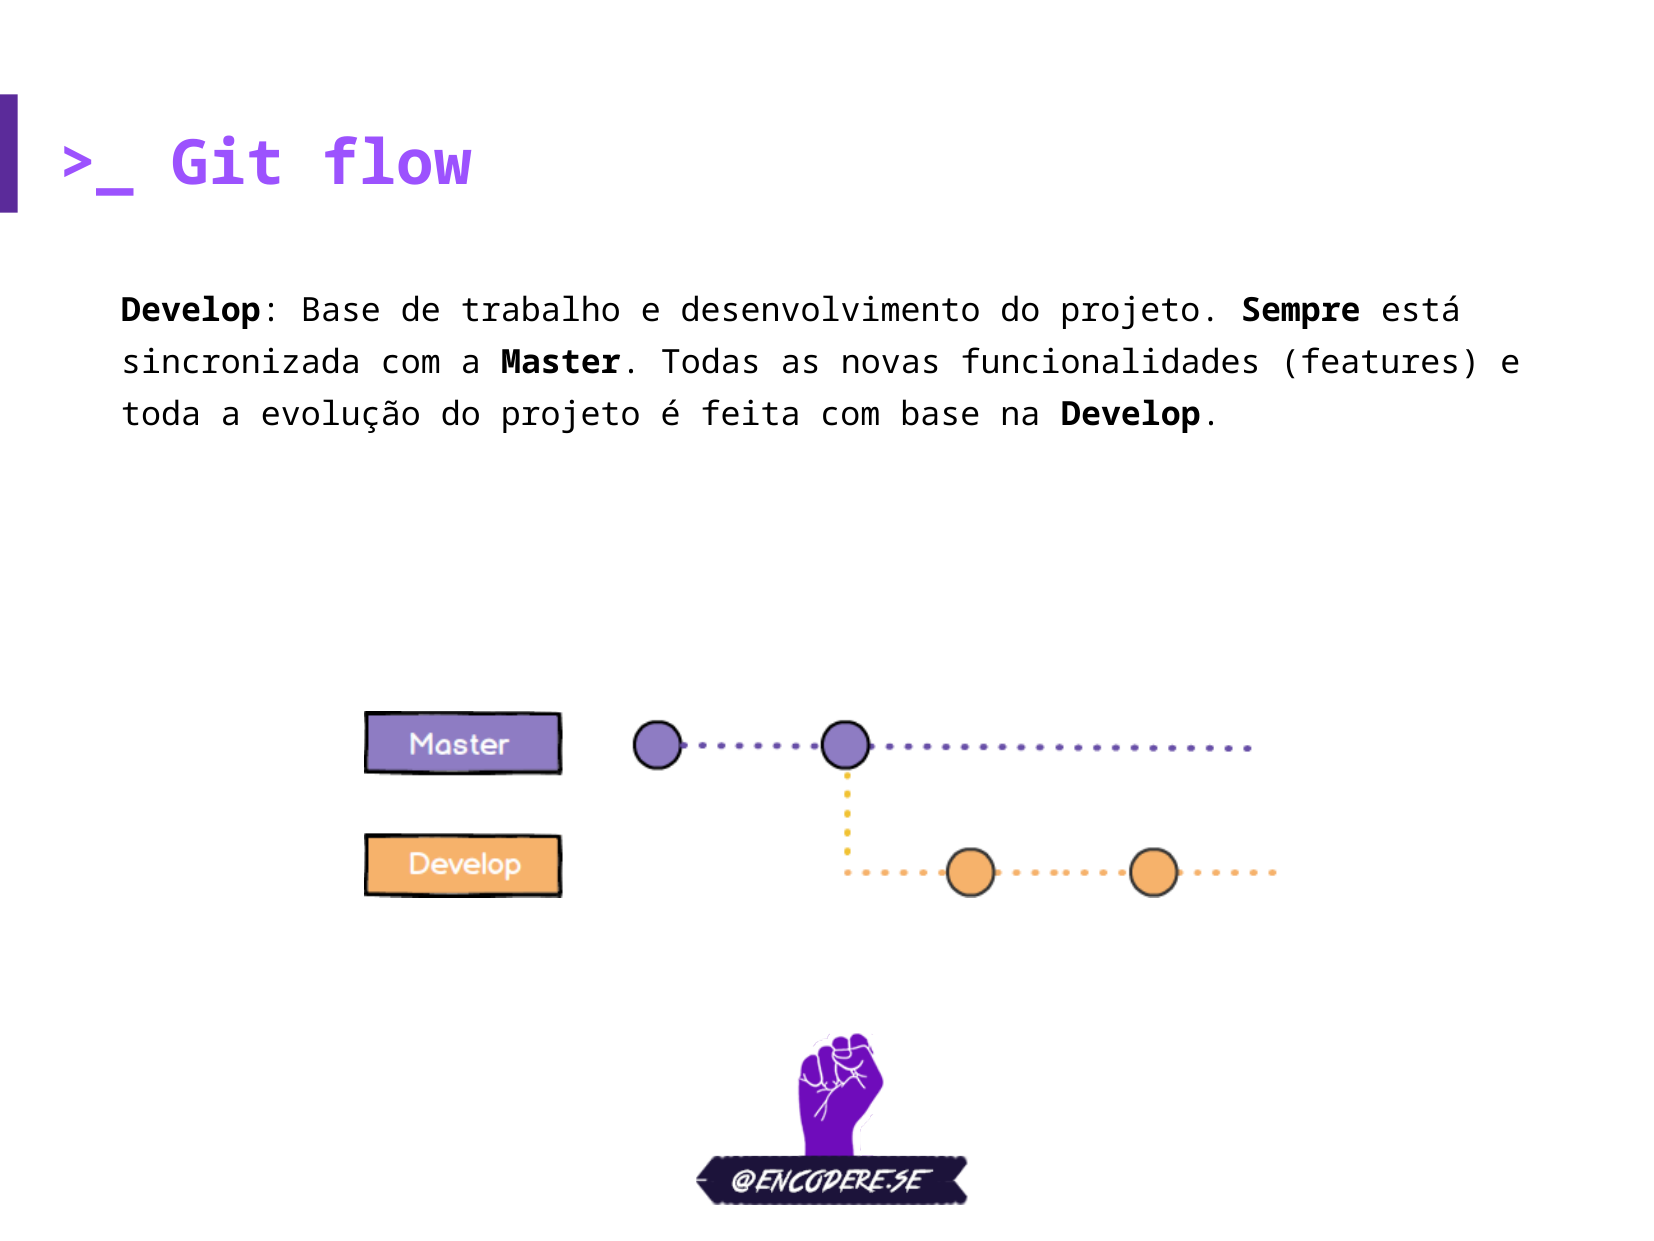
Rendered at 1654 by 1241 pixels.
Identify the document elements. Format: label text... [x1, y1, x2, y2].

picture [364, 711, 1286, 898]
title >_ Git flow [59, 118, 1489, 213]
text_box Develop: Base de trabalho e desenvolvimento do projeto. Sempre está sincronizada com a Master. Todas as novas funcionalidades (features) e toda a evolução do projeto é feita com base na Develop. [70, 271, 1595, 429]
picture [696, 1027, 969, 1205]
text_box [0, 94, 18, 213]
